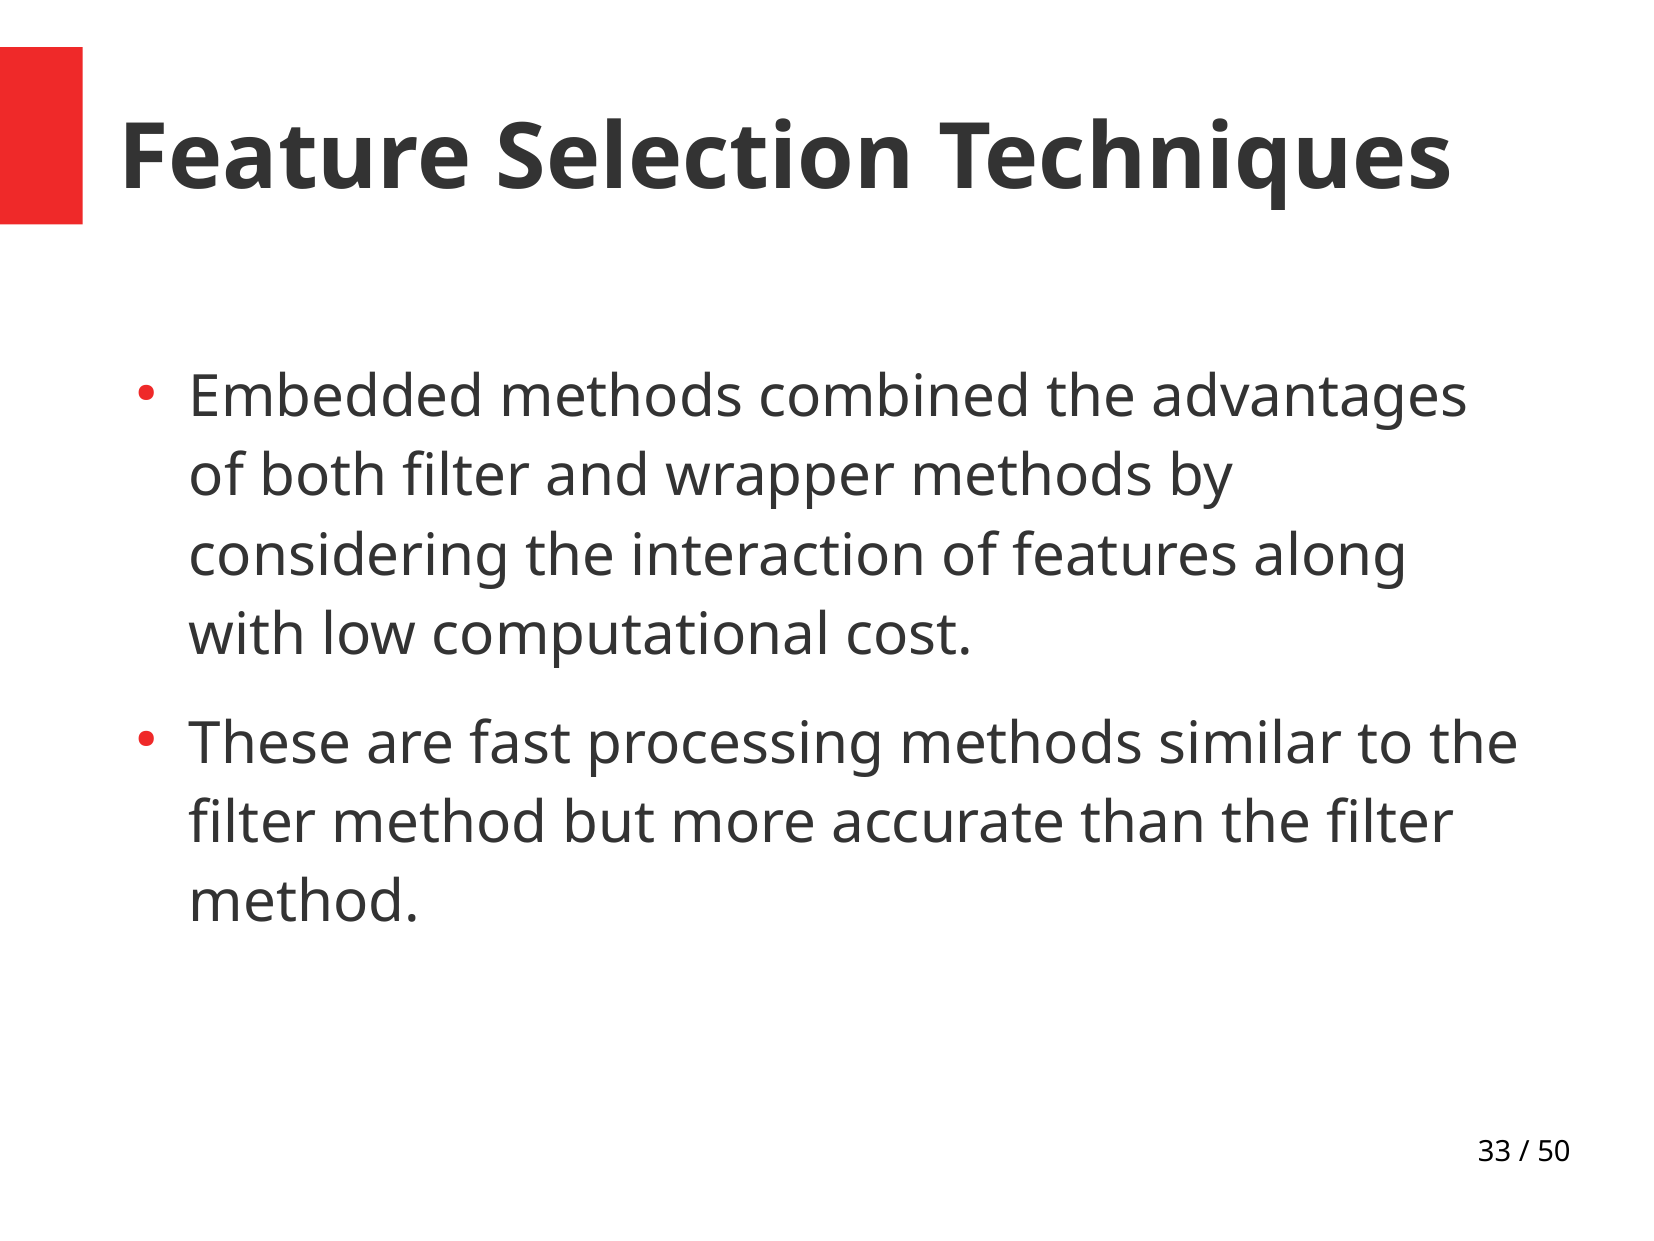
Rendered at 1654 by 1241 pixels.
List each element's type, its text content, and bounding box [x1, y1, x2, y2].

list Embedded methods combined the advantages of both filter and wrapper methods by considering the interaction of features along with low computational cost. These are fast processing methods similar to the filter method but more accurate than the filter method. [118, 354, 1536, 1074]
title Feature Selection Techniques [118, 49, 1571, 257]
